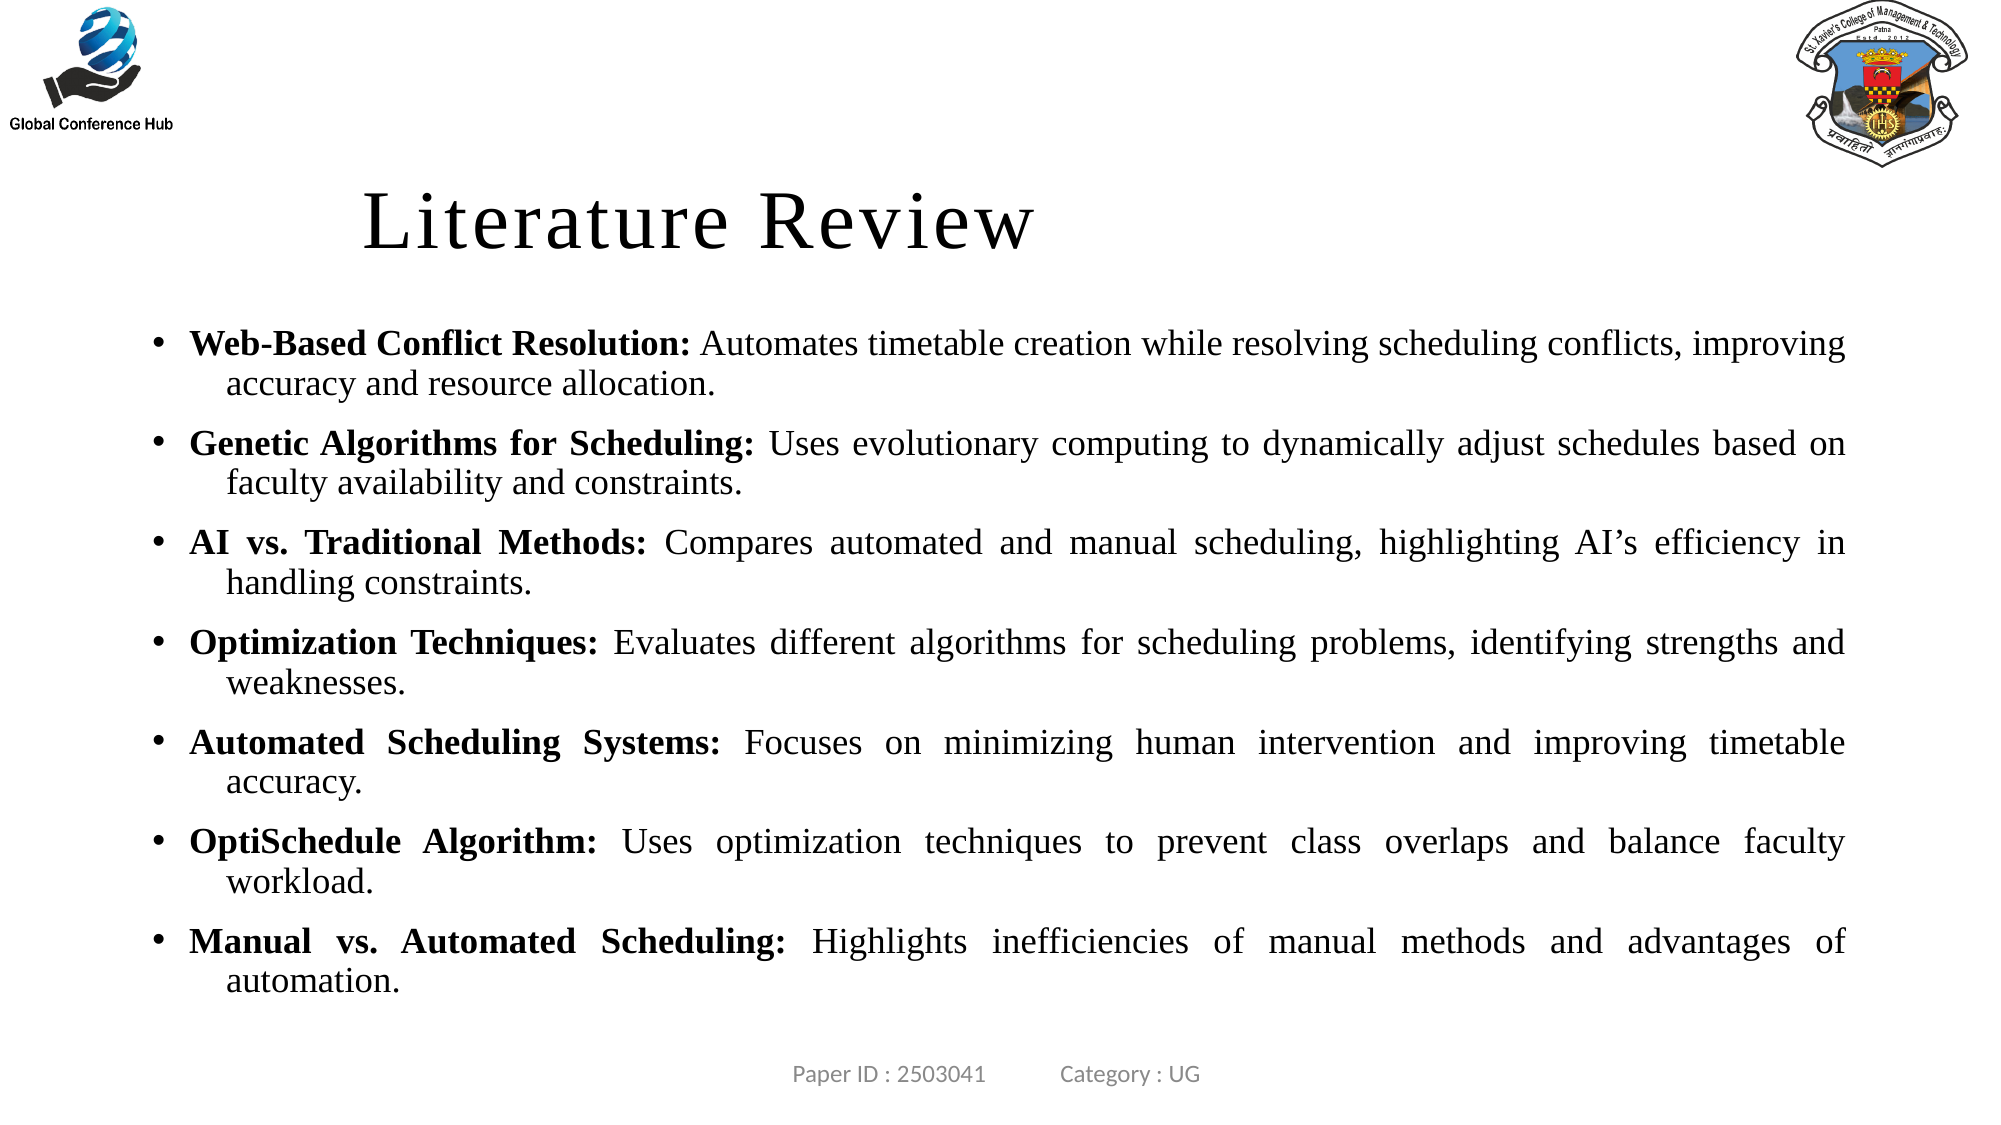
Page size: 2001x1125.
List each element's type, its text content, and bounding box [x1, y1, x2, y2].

text_box Paper ID : 2503041 Category : UG [662, 1042, 1338, 1103]
title Literature Review [347, 167, 1072, 276]
list Web-Based Conflict Resolution: Automates timetable creation while resolving scheduling conflicts, improving accuracy and resource allocation. Genetic Algorithms for Scheduling: Uses evolutionary computing to dynamically adjust schedules based on faculty availability and constraints. AI vs. Traditional Methods: Compares automated and manual scheduling, highlighting AI’s efficiency in handling constraints. Optimization Techniques: Evaluates different algorithms for scheduling problems, identifying strengths and weaknesses. Automated Scheduling Systems: Focuses on minimizing human intervention and improving timetable accuracy. OptiSchedule Algorithm: Uses optimization techniques to prevent class overlaps and balance faculty workload. Manual vs. Automated Scheduling: Highlights inefficiencies of manual methods and advantages of automation. [137, 316, 1863, 1014]
